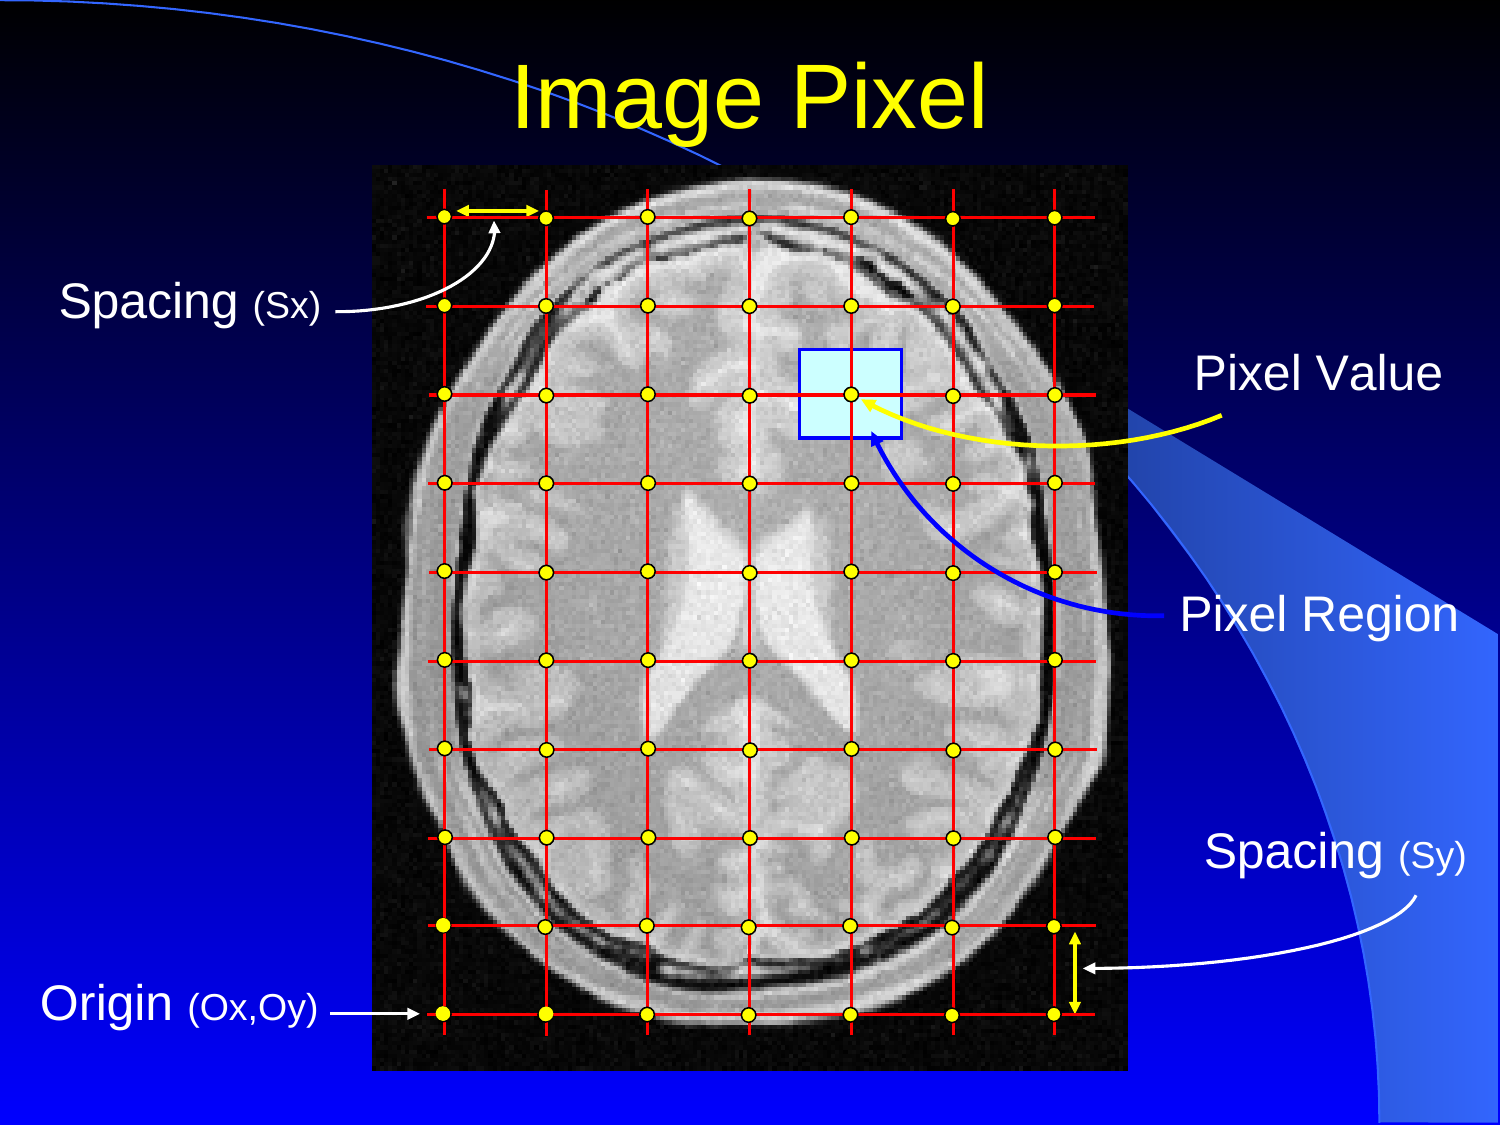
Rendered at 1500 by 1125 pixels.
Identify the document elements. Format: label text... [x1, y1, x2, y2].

picture [446, 927, 545, 1013]
text_box [1047, 652, 1063, 668]
text_box [437, 652, 453, 668]
picture [649, 663, 748, 748]
text_box [741, 919, 756, 935]
picture [751, 485, 850, 571]
picture [649, 751, 748, 837]
picture [446, 840, 545, 924]
text_box Origin (Ox,Oy) [25, 977, 334, 1038]
text_box [1047, 298, 1062, 313]
text_box [639, 1007, 655, 1022]
picture [548, 663, 646, 748]
text_box [844, 830, 860, 846]
picture [955, 574, 1053, 660]
picture [1056, 444, 1128, 612]
text_box [742, 298, 757, 314]
picture [649, 927, 748, 1013]
picture [853, 840, 952, 924]
text_box [945, 388, 961, 404]
picture [649, 397, 748, 482]
text_box [799, 349, 902, 439]
text_box [1047, 387, 1063, 403]
text_box [843, 209, 859, 225]
text_box [539, 830, 554, 846]
text_box [538, 565, 554, 580]
picture [853, 308, 952, 393]
picture [955, 927, 1053, 1013]
text_box [538, 298, 554, 314]
picture [649, 485, 748, 571]
text_box [742, 830, 758, 846]
picture [548, 219, 646, 305]
picture [853, 485, 952, 571]
text_box [945, 653, 961, 669]
text_box [537, 919, 553, 935]
picture [853, 927, 952, 1013]
text_box [538, 653, 554, 668]
text_box [945, 476, 961, 492]
text_box [1047, 564, 1063, 580]
picture [649, 574, 748, 660]
text_box [946, 830, 961, 846]
text_box [640, 475, 656, 491]
text_box [437, 829, 453, 845]
text_box [640, 298, 656, 313]
picture [955, 485, 1053, 571]
text_box [945, 565, 961, 581]
text_box [945, 211, 961, 227]
picture [751, 308, 850, 393]
text_box Spacing (Sy) [1189, 825, 1482, 886]
text_box [1046, 919, 1062, 934]
picture [548, 308, 646, 393]
text_box [742, 476, 758, 491]
picture [751, 927, 850, 1013]
text_box [742, 653, 758, 668]
picture [955, 438, 1053, 482]
picture [751, 397, 850, 482]
picture [853, 574, 952, 660]
picture [446, 485, 545, 571]
text_box [843, 298, 859, 314]
picture [446, 574, 545, 660]
picture [751, 219, 850, 305]
text_box [640, 386, 656, 402]
text_box [437, 563, 452, 579]
picture [649, 840, 748, 924]
text_box [437, 741, 453, 756]
text_box [842, 918, 858, 934]
text_box [641, 830, 656, 845]
text_box [742, 742, 758, 758]
picture [955, 397, 1053, 443]
picture [880, 422, 952, 482]
picture [548, 927, 646, 1013]
text_box Pixel Value [1178, 347, 1459, 408]
text_box [640, 741, 656, 756]
text_box [843, 1007, 858, 1023]
text_box [742, 388, 758, 404]
picture [853, 439, 896, 482]
text_box [1047, 742, 1063, 757]
picture [853, 751, 952, 837]
title Image Pixel [112, 17, 1388, 175]
text_box [639, 918, 655, 934]
text_box [640, 652, 656, 668]
picture [548, 485, 646, 571]
text_box [1046, 1006, 1062, 1022]
text_box [437, 475, 453, 491]
text_box [435, 917, 451, 933]
picture [955, 308, 1053, 393]
text_box [741, 1007, 756, 1023]
text_box [538, 210, 554, 226]
picture [955, 663, 1053, 748]
picture [446, 397, 545, 482]
text_box [537, 1006, 554, 1023]
text_box [435, 1006, 452, 1022]
picture [955, 219, 1053, 305]
text_box [640, 209, 655, 225]
text_box [1047, 829, 1063, 845]
text_box [1047, 210, 1062, 225]
picture [751, 574, 850, 660]
text_box [844, 741, 859, 757]
picture [751, 840, 850, 924]
text_box [539, 742, 554, 758]
picture [955, 751, 1053, 837]
text_box [945, 299, 961, 314]
text_box [844, 653, 859, 668]
text_box [538, 388, 554, 403]
text_box [944, 920, 960, 935]
text_box [843, 564, 859, 579]
text_box [946, 743, 961, 758]
picture [548, 840, 646, 924]
picture [902, 397, 952, 431]
picture [1007, 574, 1053, 595]
text_box [640, 563, 656, 579]
picture [751, 663, 850, 748]
picture [853, 219, 952, 305]
picture [751, 751, 850, 837]
text_box [437, 386, 452, 402]
picture [649, 308, 748, 393]
text_box Spacing (Sx) [43, 275, 337, 336]
picture [446, 663, 545, 748]
text_box Pixel Region [1164, 588, 1475, 649]
picture [372, 293, 1128, 1071]
picture [548, 397, 646, 482]
picture [955, 547, 989, 571]
picture [446, 219, 545, 305]
picture [446, 751, 545, 837]
picture [548, 751, 646, 837]
picture [372, 175, 1128, 443]
text_box [844, 475, 859, 491]
text_box [437, 209, 452, 224]
text_box [944, 1008, 960, 1023]
picture [649, 219, 748, 305]
picture [446, 308, 545, 393]
picture [906, 485, 952, 535]
text_box [437, 298, 452, 313]
text_box [742, 565, 758, 581]
text_box [538, 475, 554, 491]
picture [548, 574, 646, 660]
text_box [742, 211, 757, 226]
picture [955, 840, 1053, 924]
picture [853, 663, 952, 748]
text_box [1047, 475, 1063, 491]
